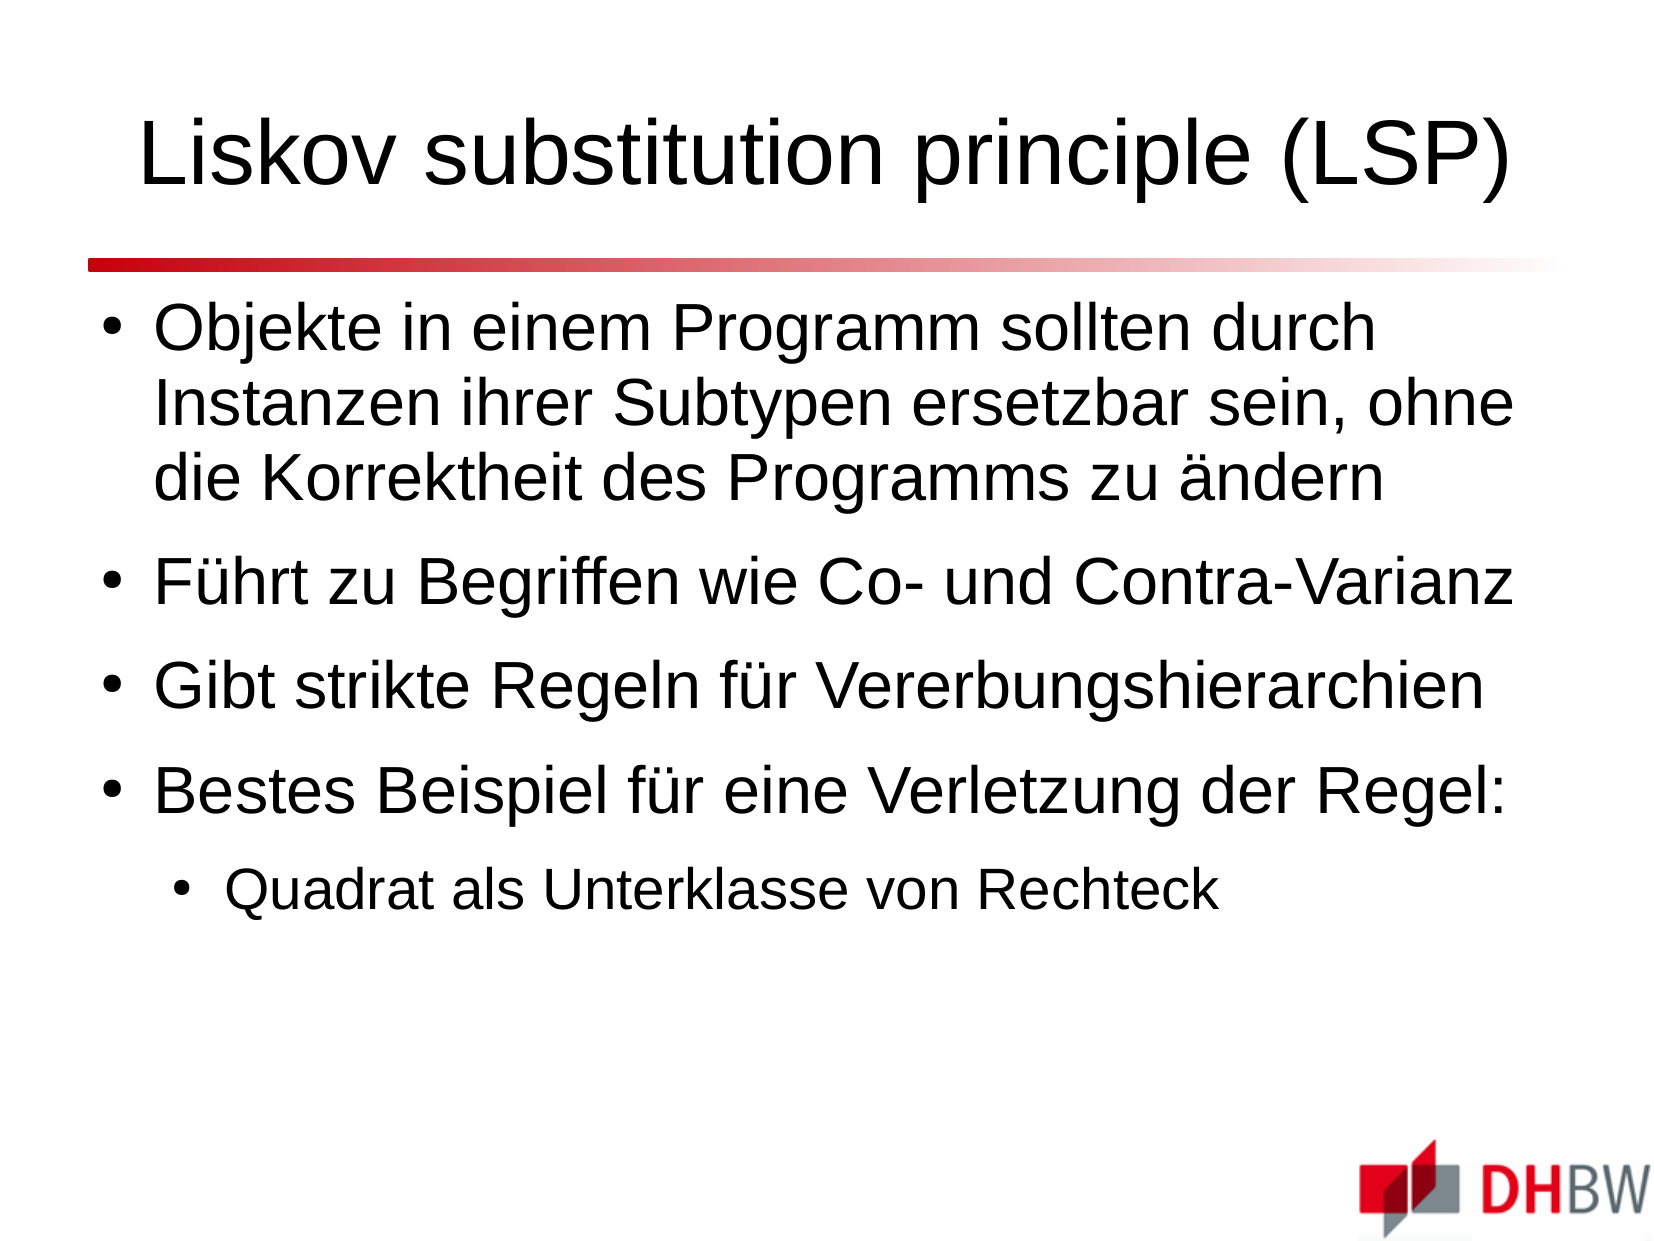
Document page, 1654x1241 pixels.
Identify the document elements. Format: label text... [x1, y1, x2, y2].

list Objekte in einem Programm sollten durch Instanzen ihrer Subtypen ersetzbar sein, ohne die Korrektheit des Programms zu ändern Führt zu Begriffen wie Co- und Contra-Varianz Gibt strikte Regeln für Vererbungshierarchien Bestes Beispiel für eine Verletzung der Regel: Quadrat als Unterklasse von Rechteck [82, 290, 1571, 1094]
title Liskov substitution principle (LSP) [82, 56, 1571, 250]
picture [1358, 1137, 1652, 1241]
